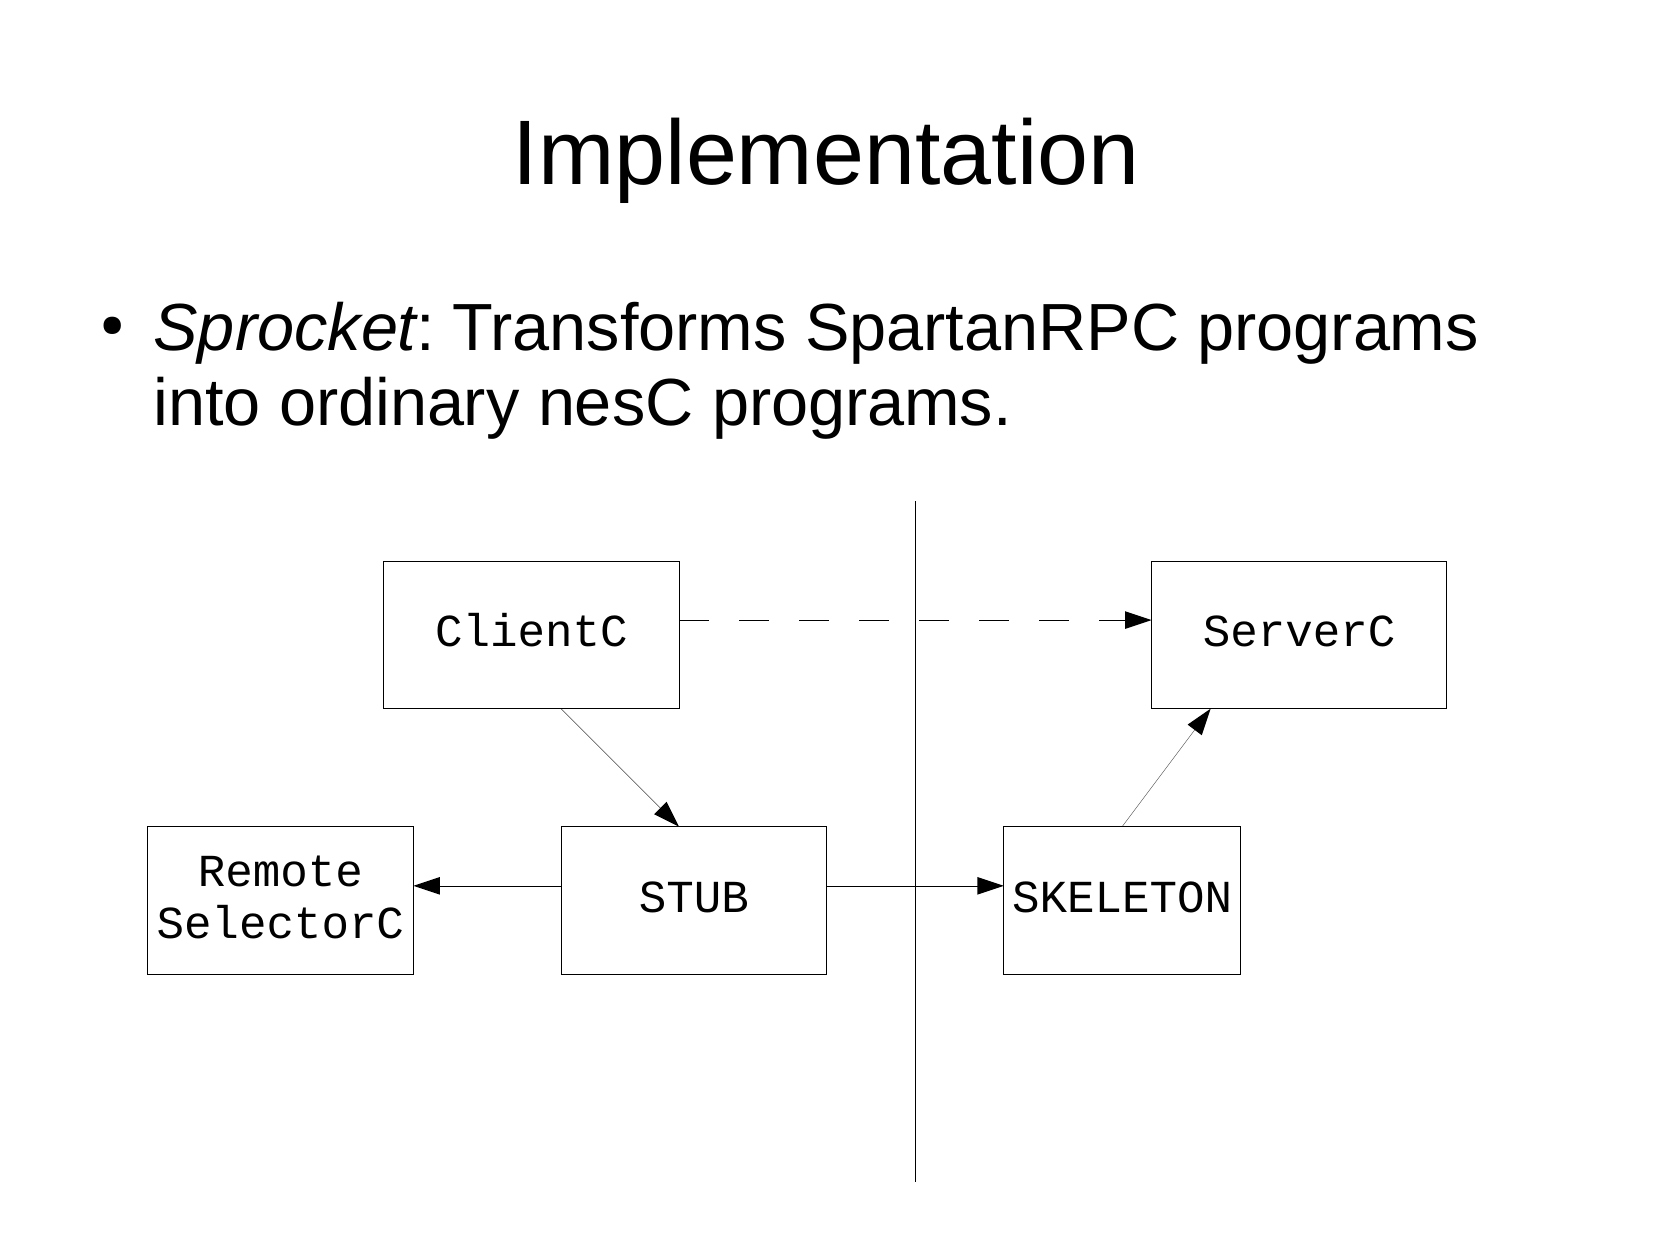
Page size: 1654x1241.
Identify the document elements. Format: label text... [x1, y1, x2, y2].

text_box STUB [561, 826, 827, 975]
text_box ServerC [1151, 561, 1447, 709]
title Implementation [82, 49, 1571, 257]
text_box ClientC [383, 561, 680, 709]
text_box SKELETON [1003, 826, 1241, 975]
list Sprocket: Transforms SpartanRPC programs into ordinary nesC programs. [82, 290, 1571, 473]
text_box Remote SelectorC [147, 826, 414, 975]
